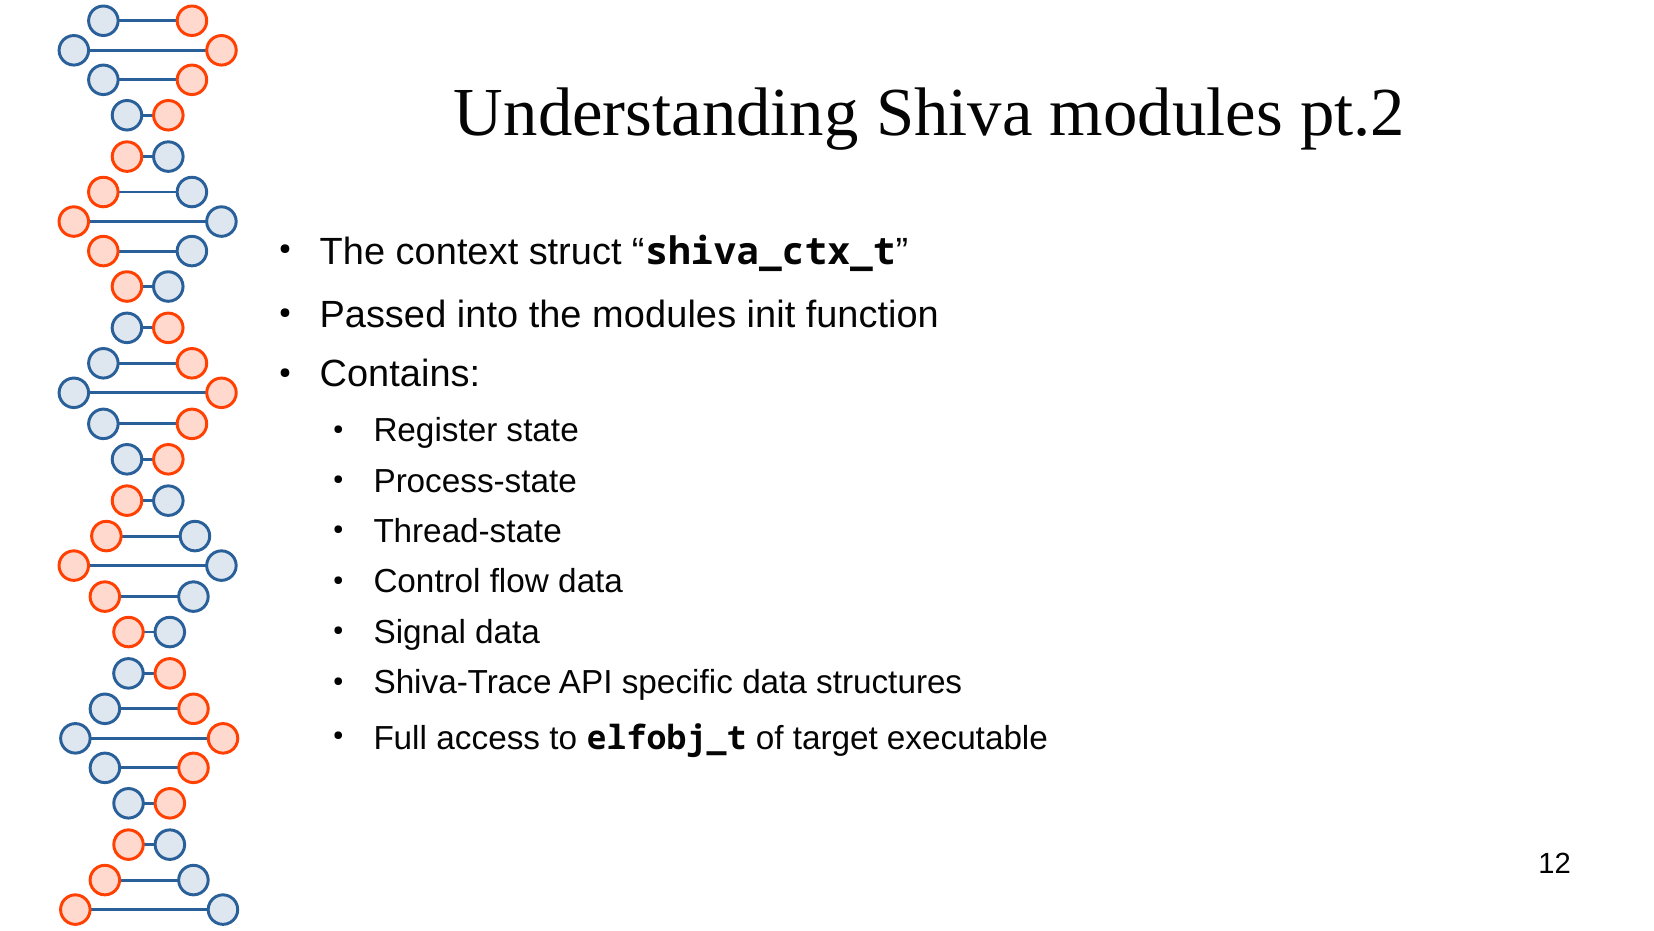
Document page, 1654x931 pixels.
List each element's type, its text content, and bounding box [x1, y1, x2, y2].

list The context struct “shiva_ctx_t” Passed into the modules init function Contains: Register state Process-state Thread-state Control flow data Signal data Shiva-Trace API specific data structures Full access to elfobj_t of target executable [265, 224, 1595, 764]
title Understanding Shiva modules pt.2 [265, 35, 1595, 189]
